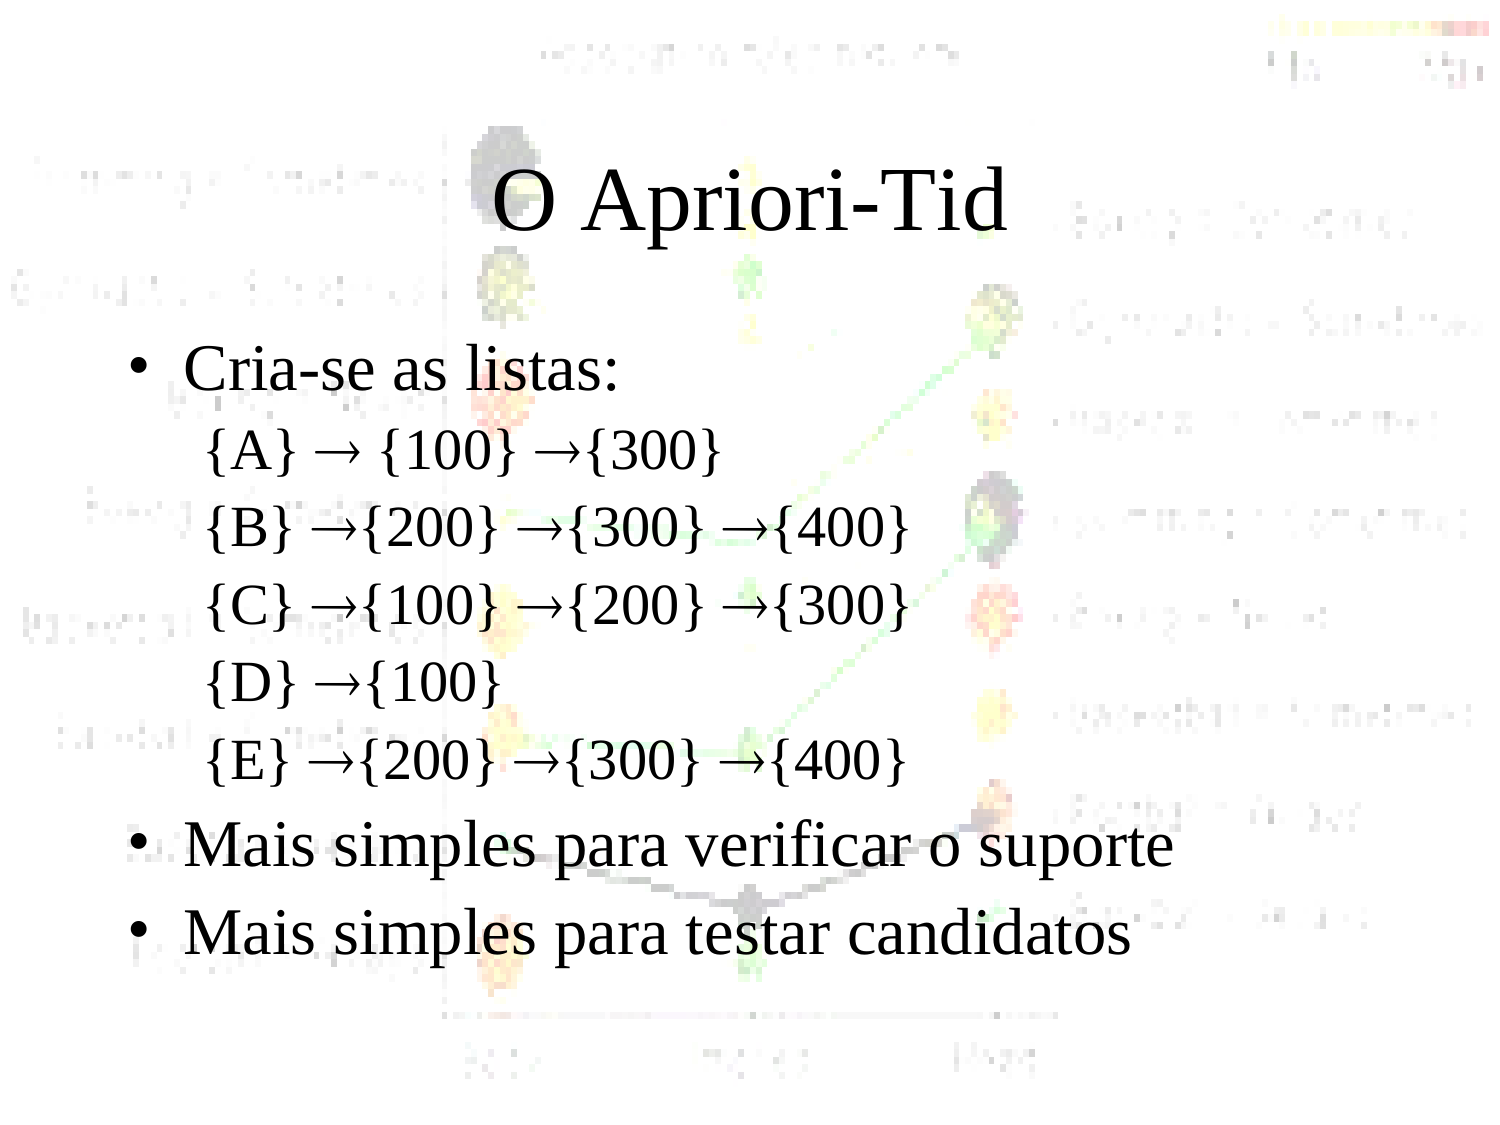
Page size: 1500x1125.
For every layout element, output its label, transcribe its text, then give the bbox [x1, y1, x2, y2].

list Cria-se as listas: {A}  {100} {300} {B} {200} {300} {400} {C} {100} {200} {300} {D} {100} {E} {200} {300} {400} Mais simples para verificar o suporte Mais simples para testar candidatos [112, 324, 1388, 1001]
title O Apriori-Tid [112, 99, 1388, 288]
